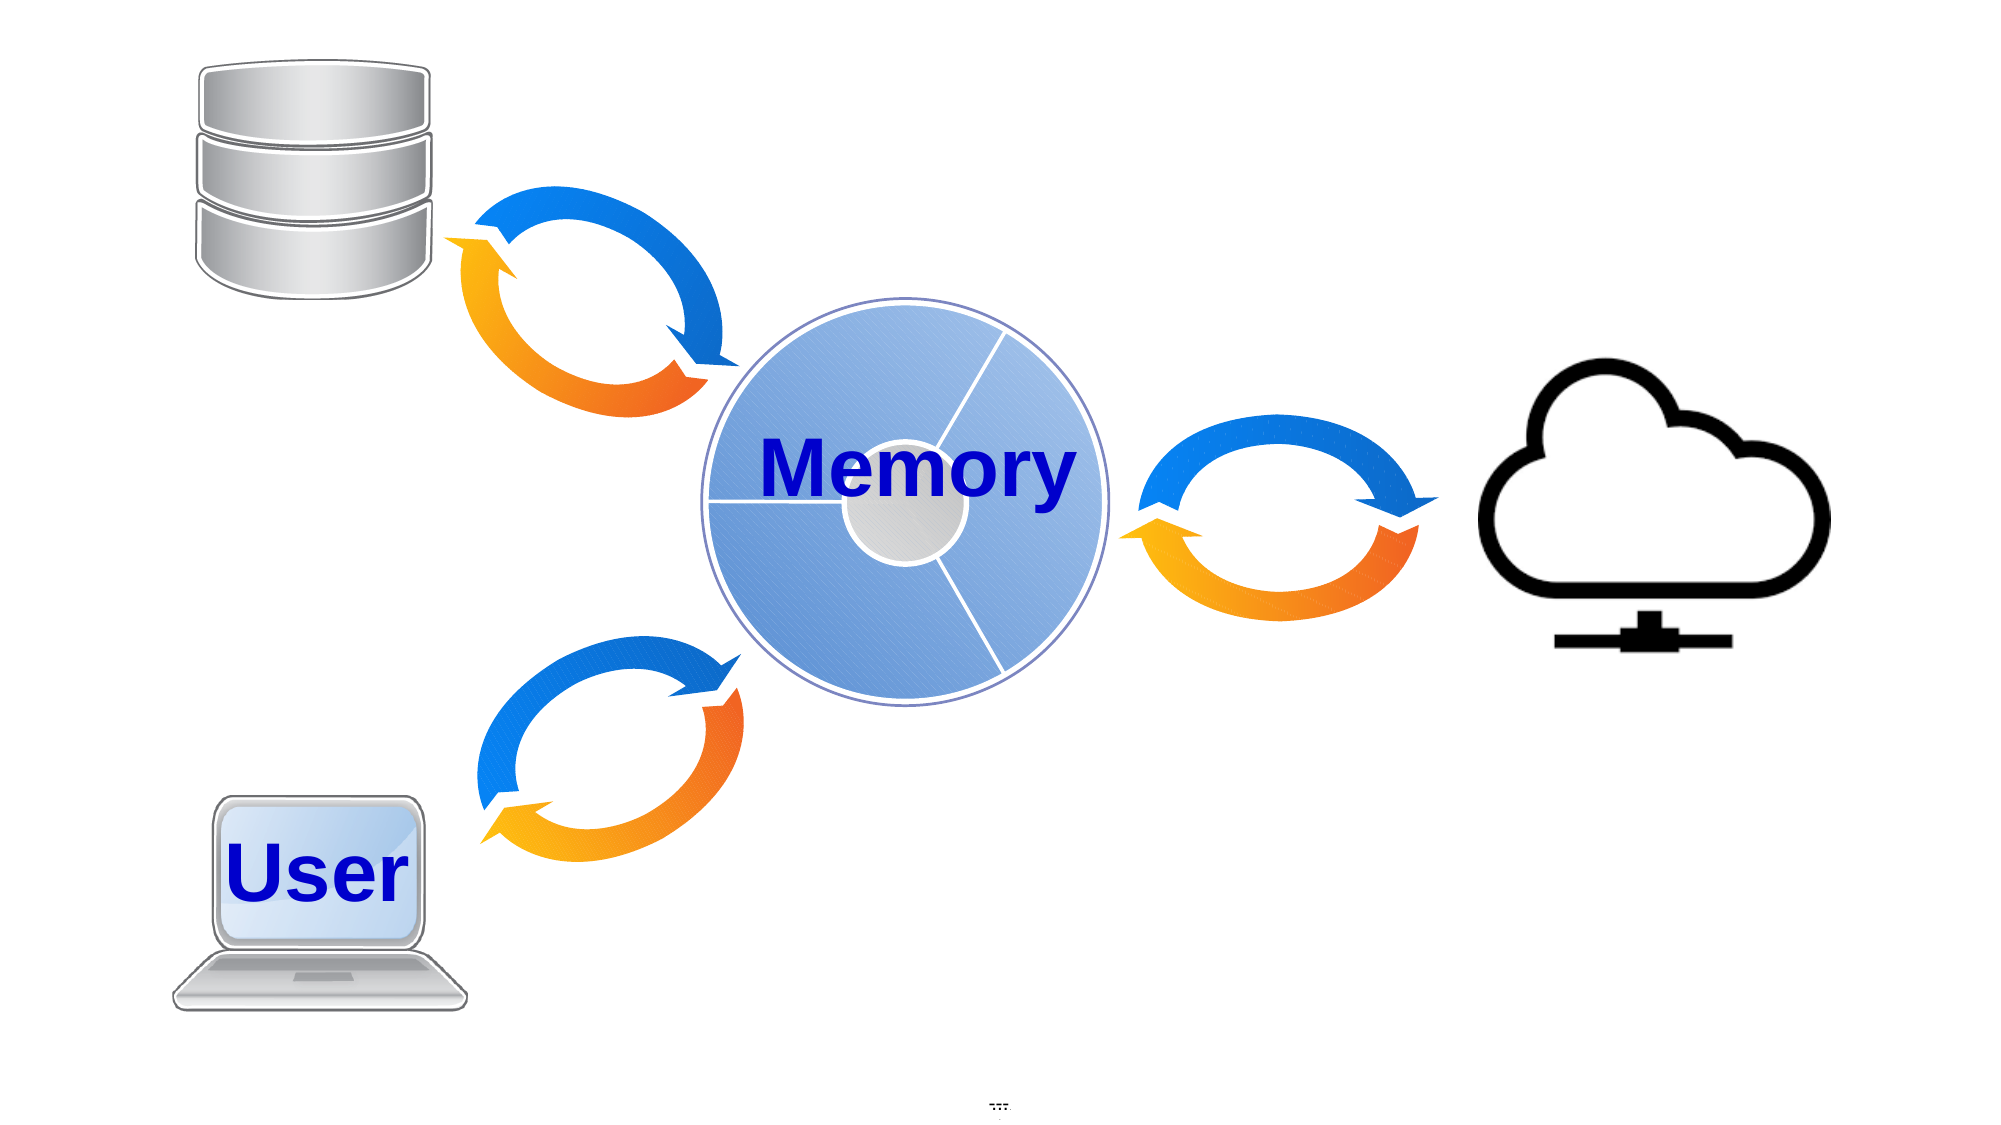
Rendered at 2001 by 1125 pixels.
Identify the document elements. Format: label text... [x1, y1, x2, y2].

picture [1478, 329, 1831, 682]
subtitle [360, 525, 684, 779]
text_box User [210, 819, 579, 1021]
text_box Memory [744, 414, 1113, 616]
picture [159, 59, 1443, 1027]
subtitle [765, 525, 1861, 797]
